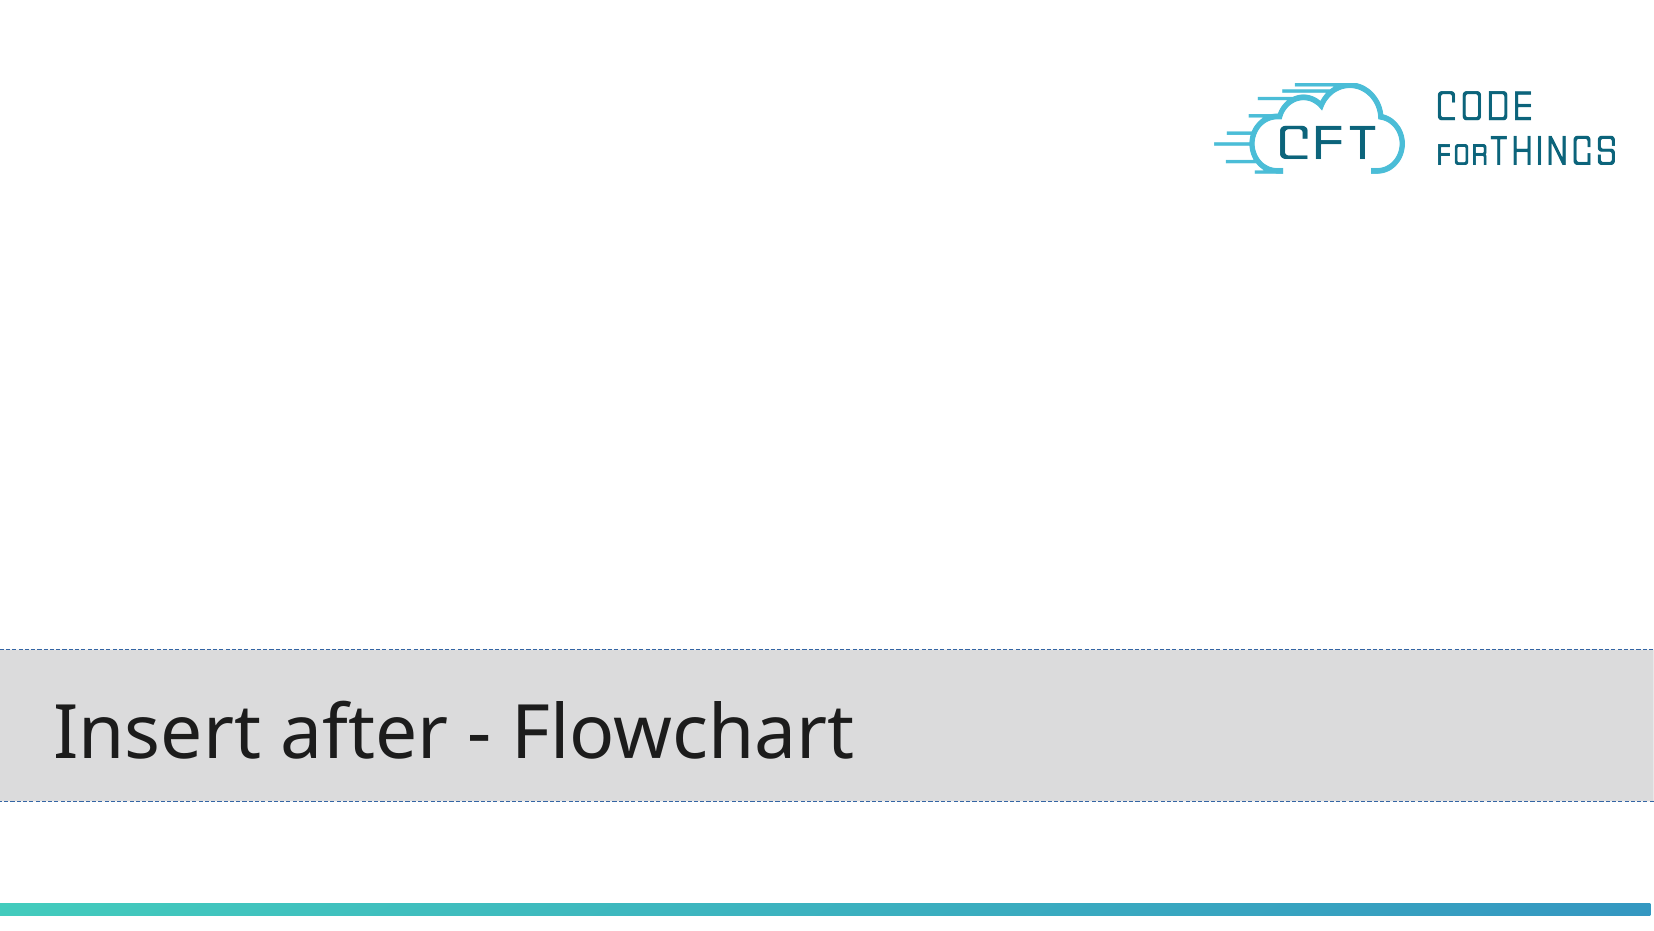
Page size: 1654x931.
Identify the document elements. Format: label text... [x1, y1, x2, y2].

title Insert after - Flowchart [53, 626, 1607, 832]
picture [1214, 83, 1615, 174]
